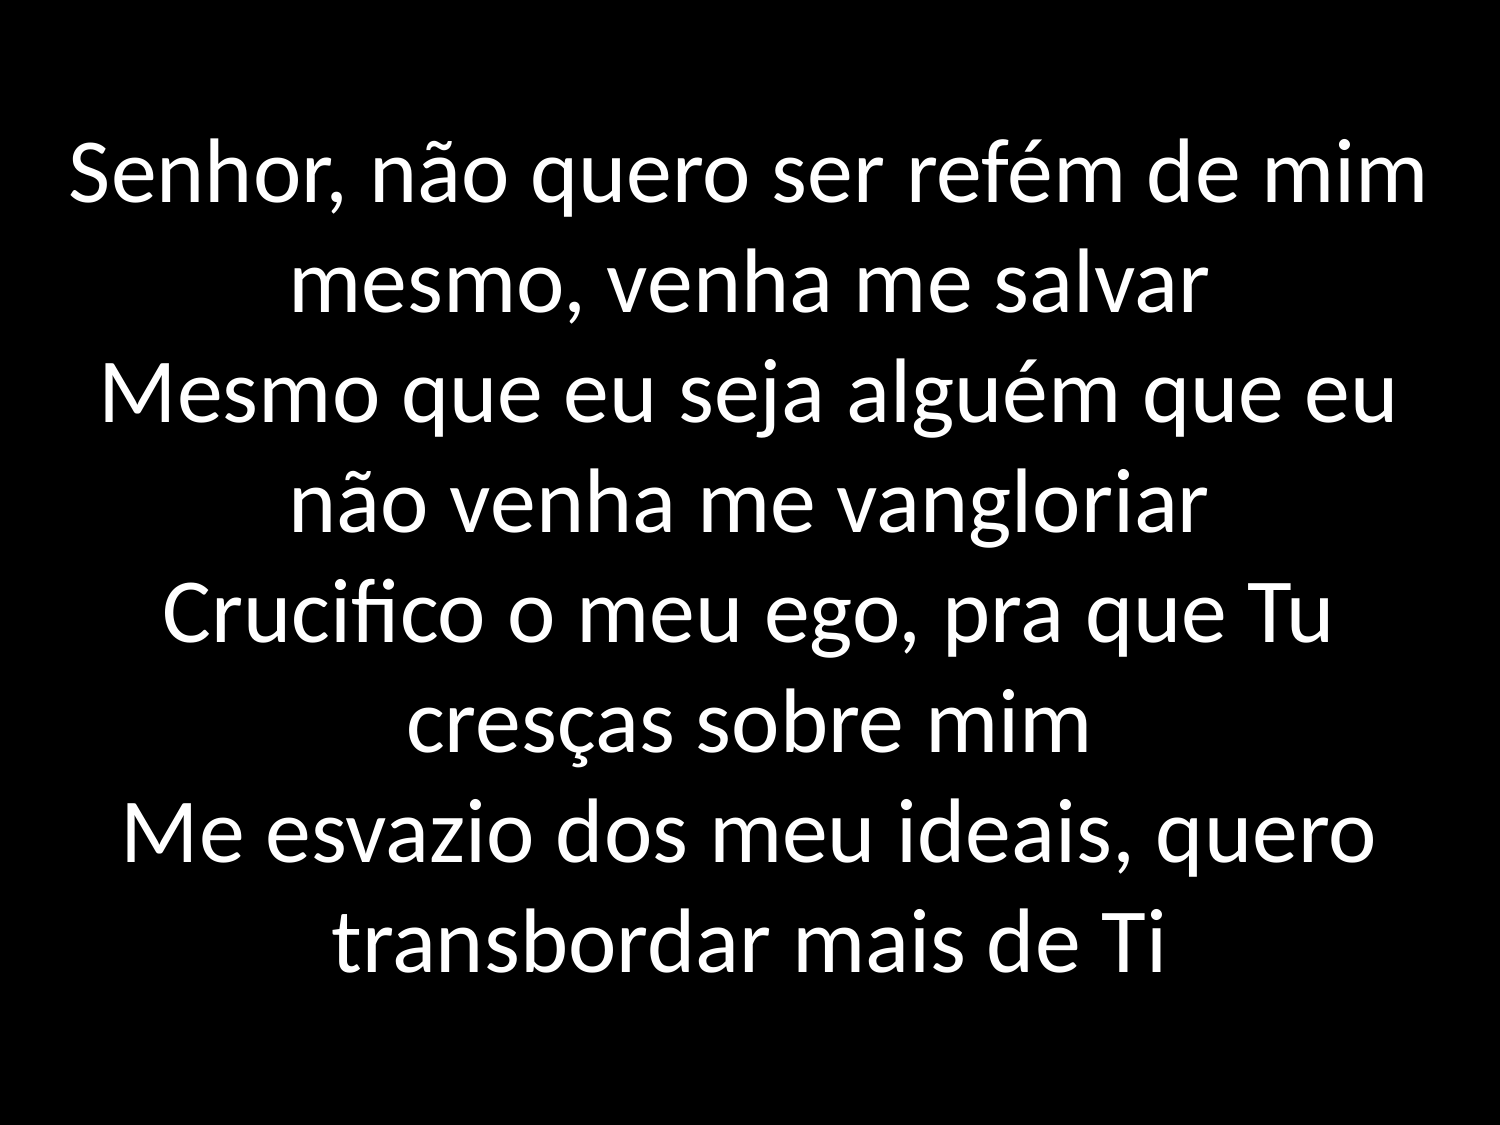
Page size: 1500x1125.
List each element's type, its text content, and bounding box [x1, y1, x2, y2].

title Senhor, não quero ser refém de mim mesmo, venha me salvar Mesmo que eu seja alguém que eu não venha me vangloriar Crucifico o meu ego, pra que Tu cresças sobre mim Me esvazio dos meu ideais, quero transbordar mais de Ti [46, 23, 1454, 1079]
